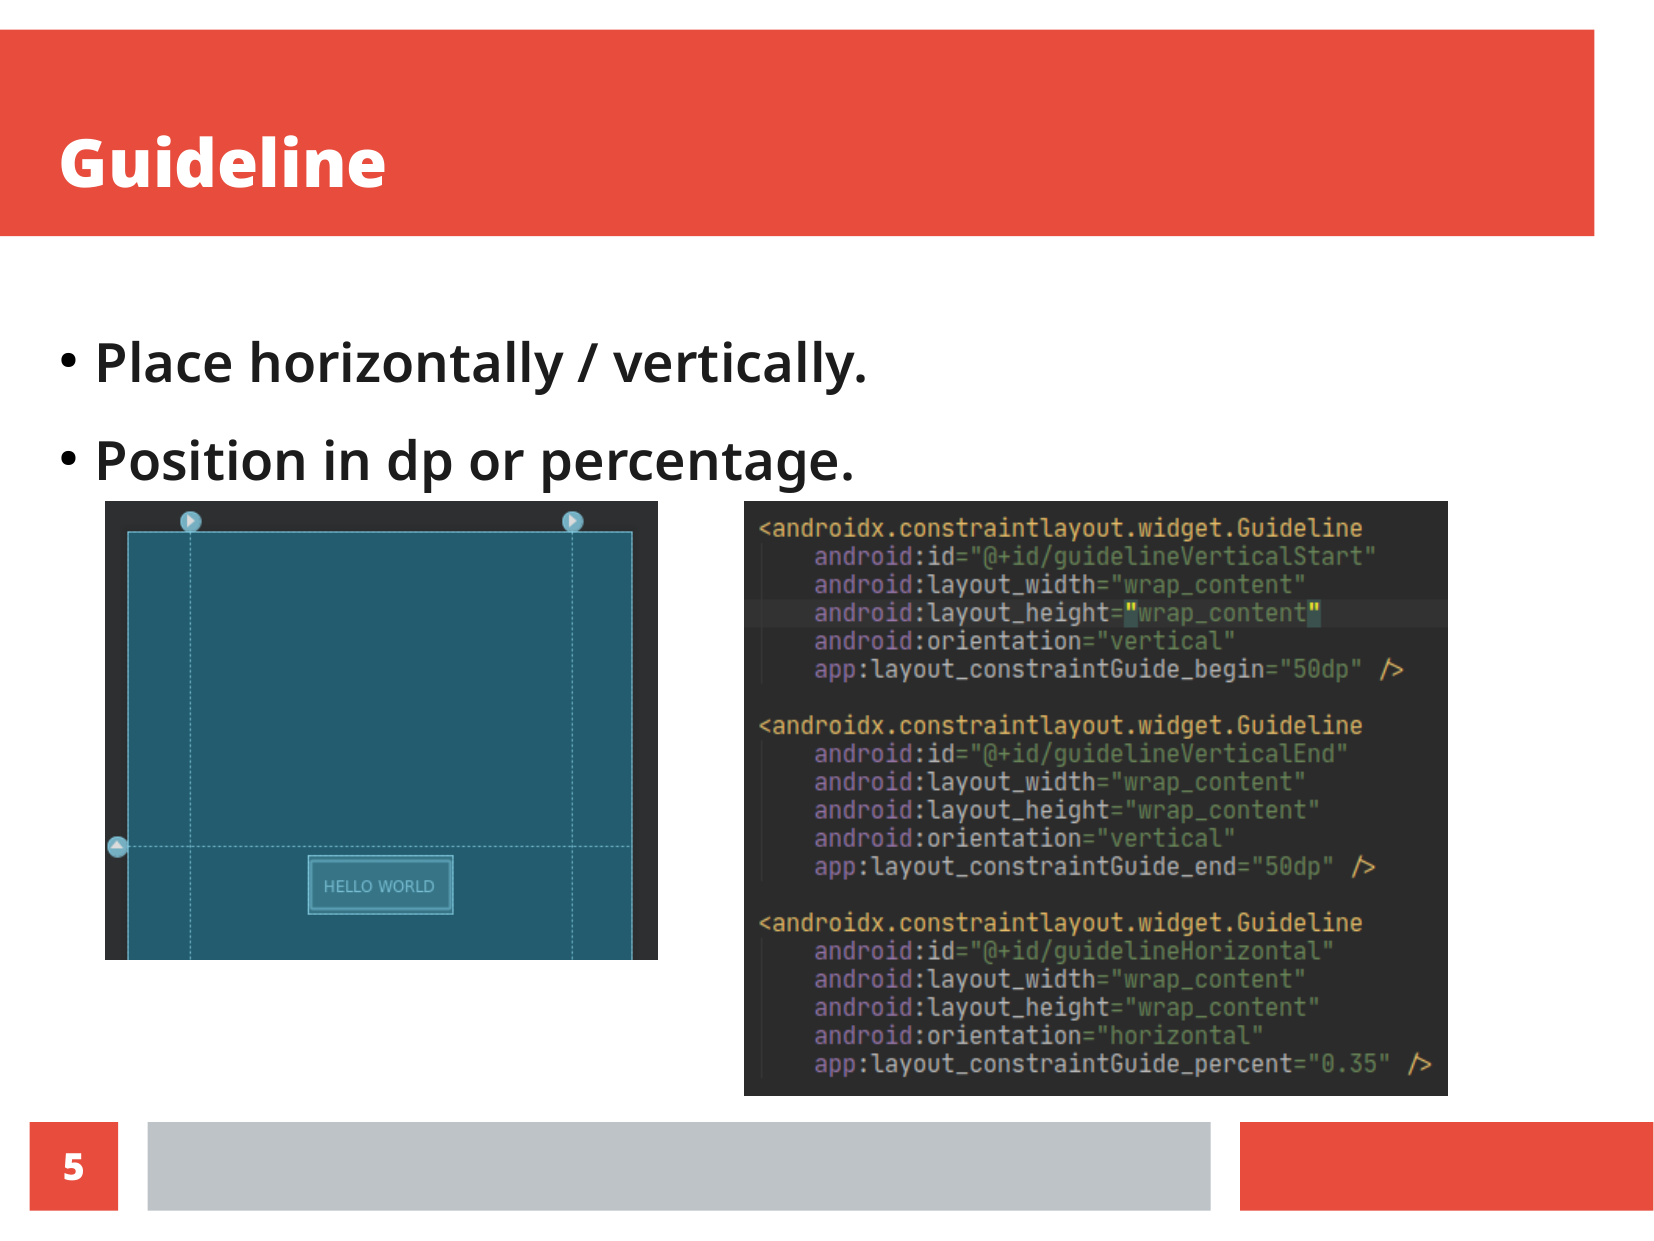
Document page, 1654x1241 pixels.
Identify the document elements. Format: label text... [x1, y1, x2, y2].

picture [744, 501, 1448, 1096]
list Place horizontally / vertically. Position in dp or percentage. [59, 324, 1565, 1093]
title Guideline [59, 59, 1595, 207]
picture [105, 501, 658, 961]
